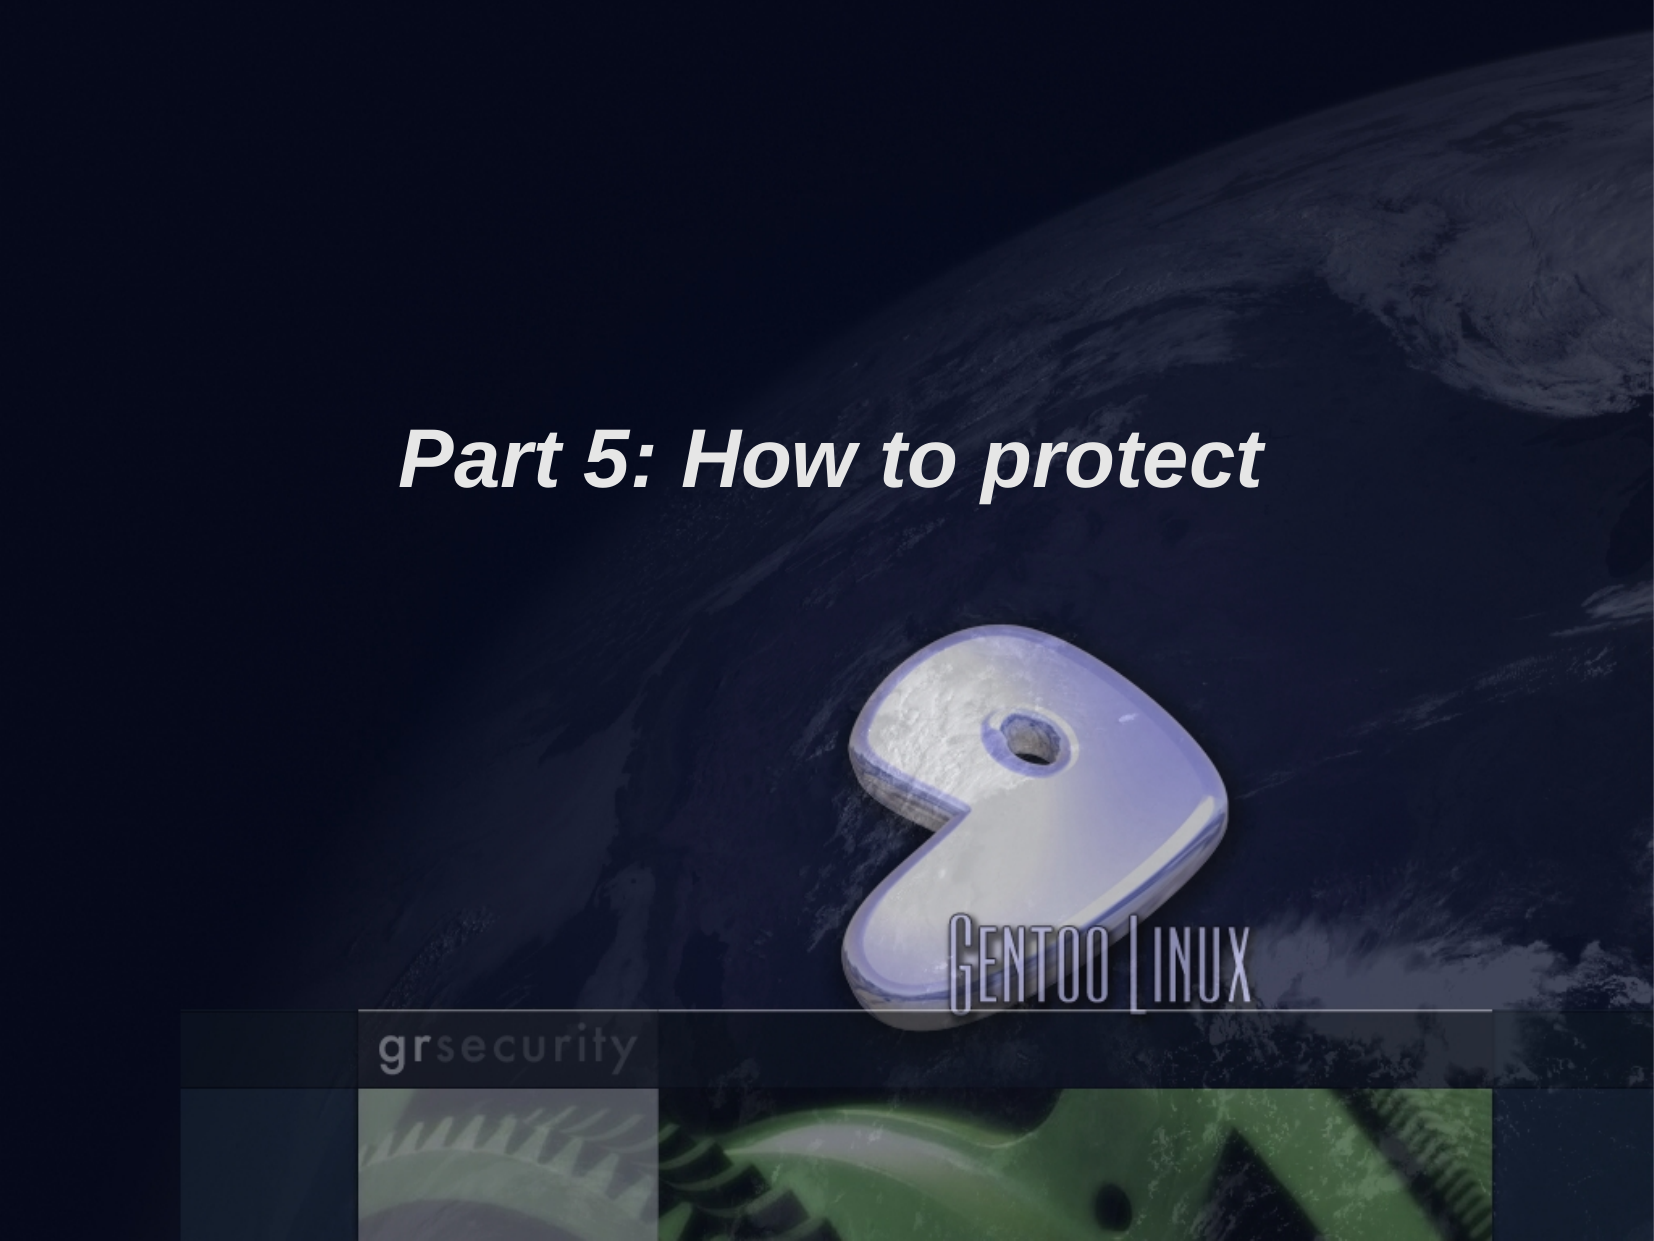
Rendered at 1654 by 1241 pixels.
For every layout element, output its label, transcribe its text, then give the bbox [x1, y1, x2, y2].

title Part 5: How to protect [125, 355, 1538, 563]
picture [0, 0, 1654, 1241]
